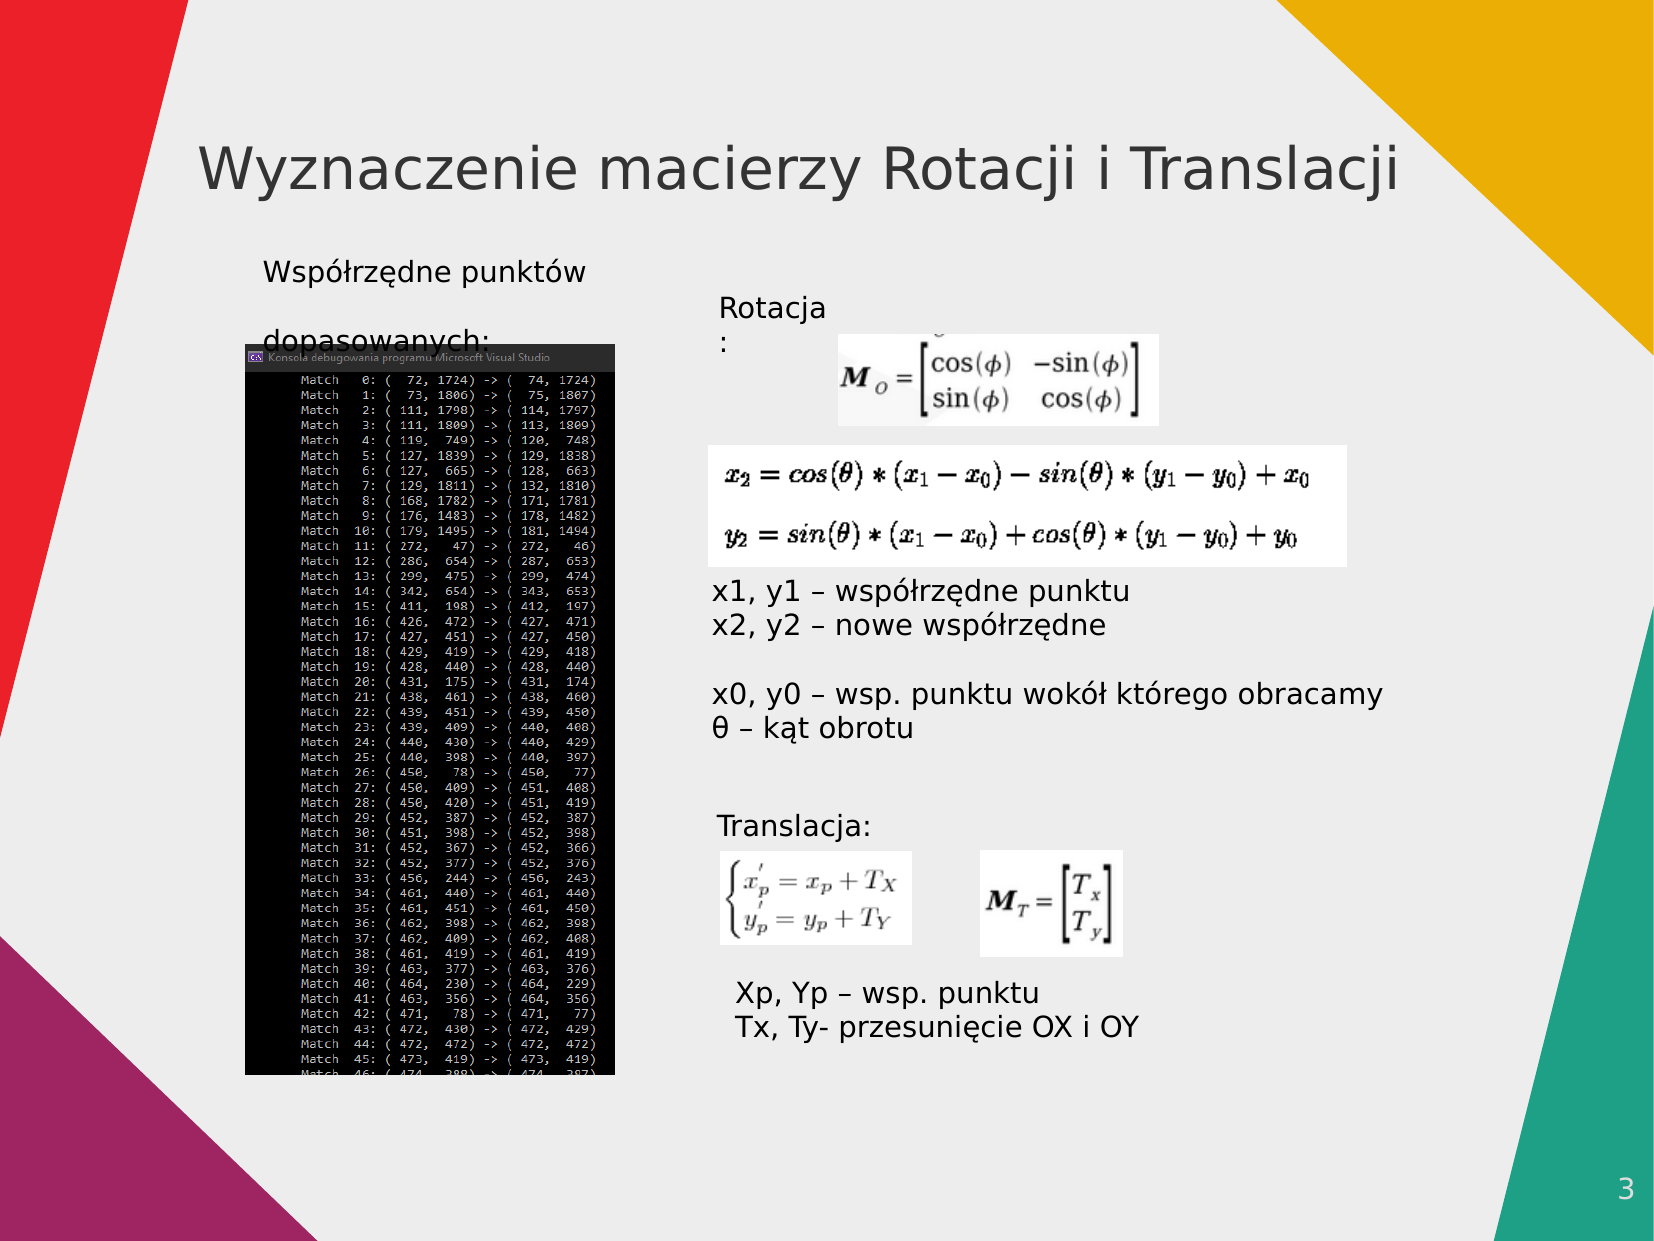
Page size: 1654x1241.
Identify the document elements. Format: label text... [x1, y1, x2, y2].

picture [321, 344, 330, 349]
picture [266, 344, 275, 349]
picture [980, 850, 1123, 957]
text_box Translacja: [702, 801, 886, 851]
text_box Rotacja: [703, 283, 851, 333]
picture [396, 344, 405, 349]
picture [245, 344, 615, 1075]
text_box Xp, Yp – wsp. punktu Tx, Ty- przesunięcie OX i OY [720, 968, 1152, 1052]
picture [304, 344, 313, 349]
picture [354, 344, 363, 349]
text_box x1, y1 – współrzędne punktu x2, y2 – nowe współrzędne x0, y0 – wsp. punktu wokół którego obracamy θ – kąt obrotu [696, 566, 1654, 756]
picture [708, 445, 1347, 566]
picture [720, 851, 912, 945]
picture [838, 334, 1159, 426]
title Wyznaczenie macierzy Rotacji i Translacji [88, 70, 1512, 268]
text_box Współrzędne punktów dopasowanych: [248, 248, 610, 331]
picture [285, 344, 294, 349]
